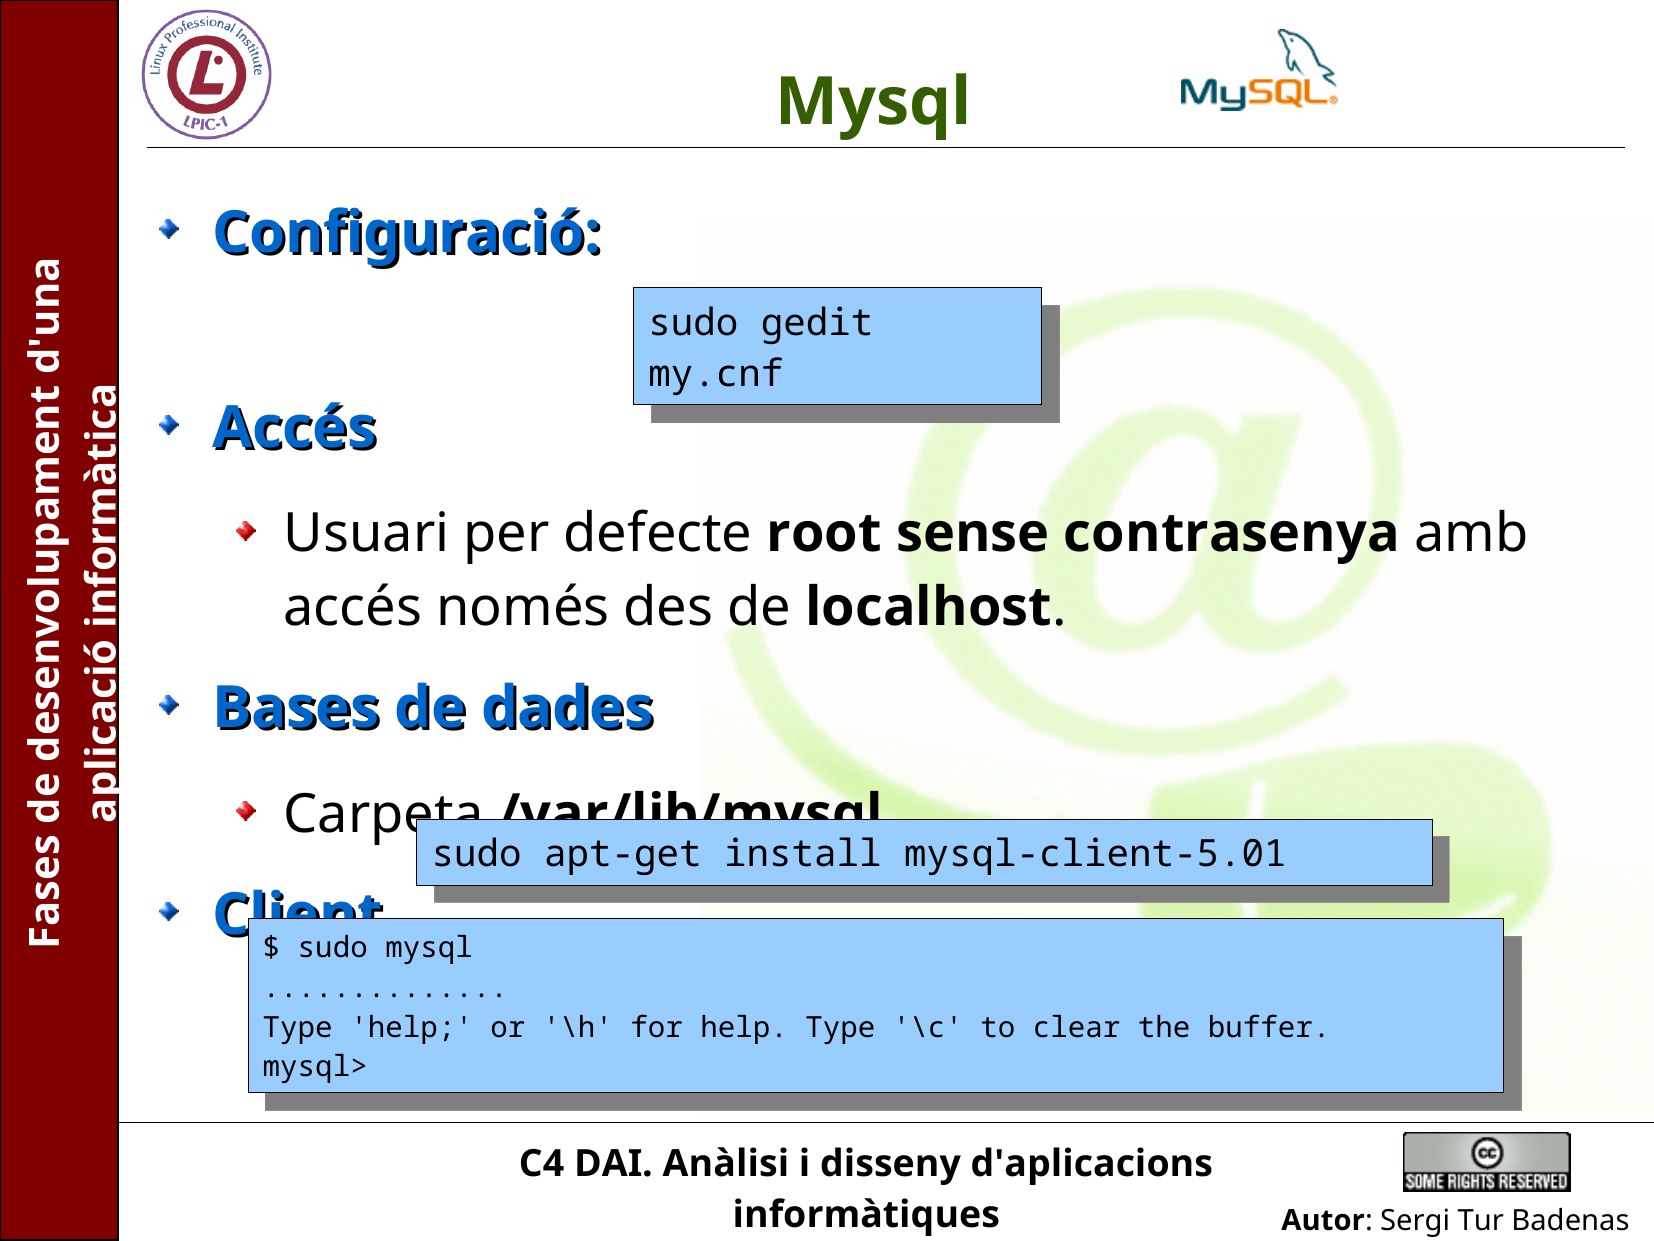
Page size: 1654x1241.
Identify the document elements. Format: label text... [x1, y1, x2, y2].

text_box $ sudo mysql .............. Type 'help;' or '\h' for help. Type '\c' to clear the buffer. mysql> [248, 918, 1504, 1071]
picture [135, 5, 277, 49]
list Configuració: Accés Usuari per defecte root sense contrasenya amb accés només des de localhost. Bases de dades Carpeta /var/lib/mysql Client [141, 189, 1630, 1025]
text_box sudo apt-get install mysql-client-5.01 [416, 819, 1433, 878]
picture [700, 217, 1654, 1113]
text_box sudo gedit my.cnf [633, 287, 1042, 390]
picture [1181, 29, 1338, 111]
picture [1403, 1132, 1571, 1192]
title Mysql [129, 49, 1619, 148]
